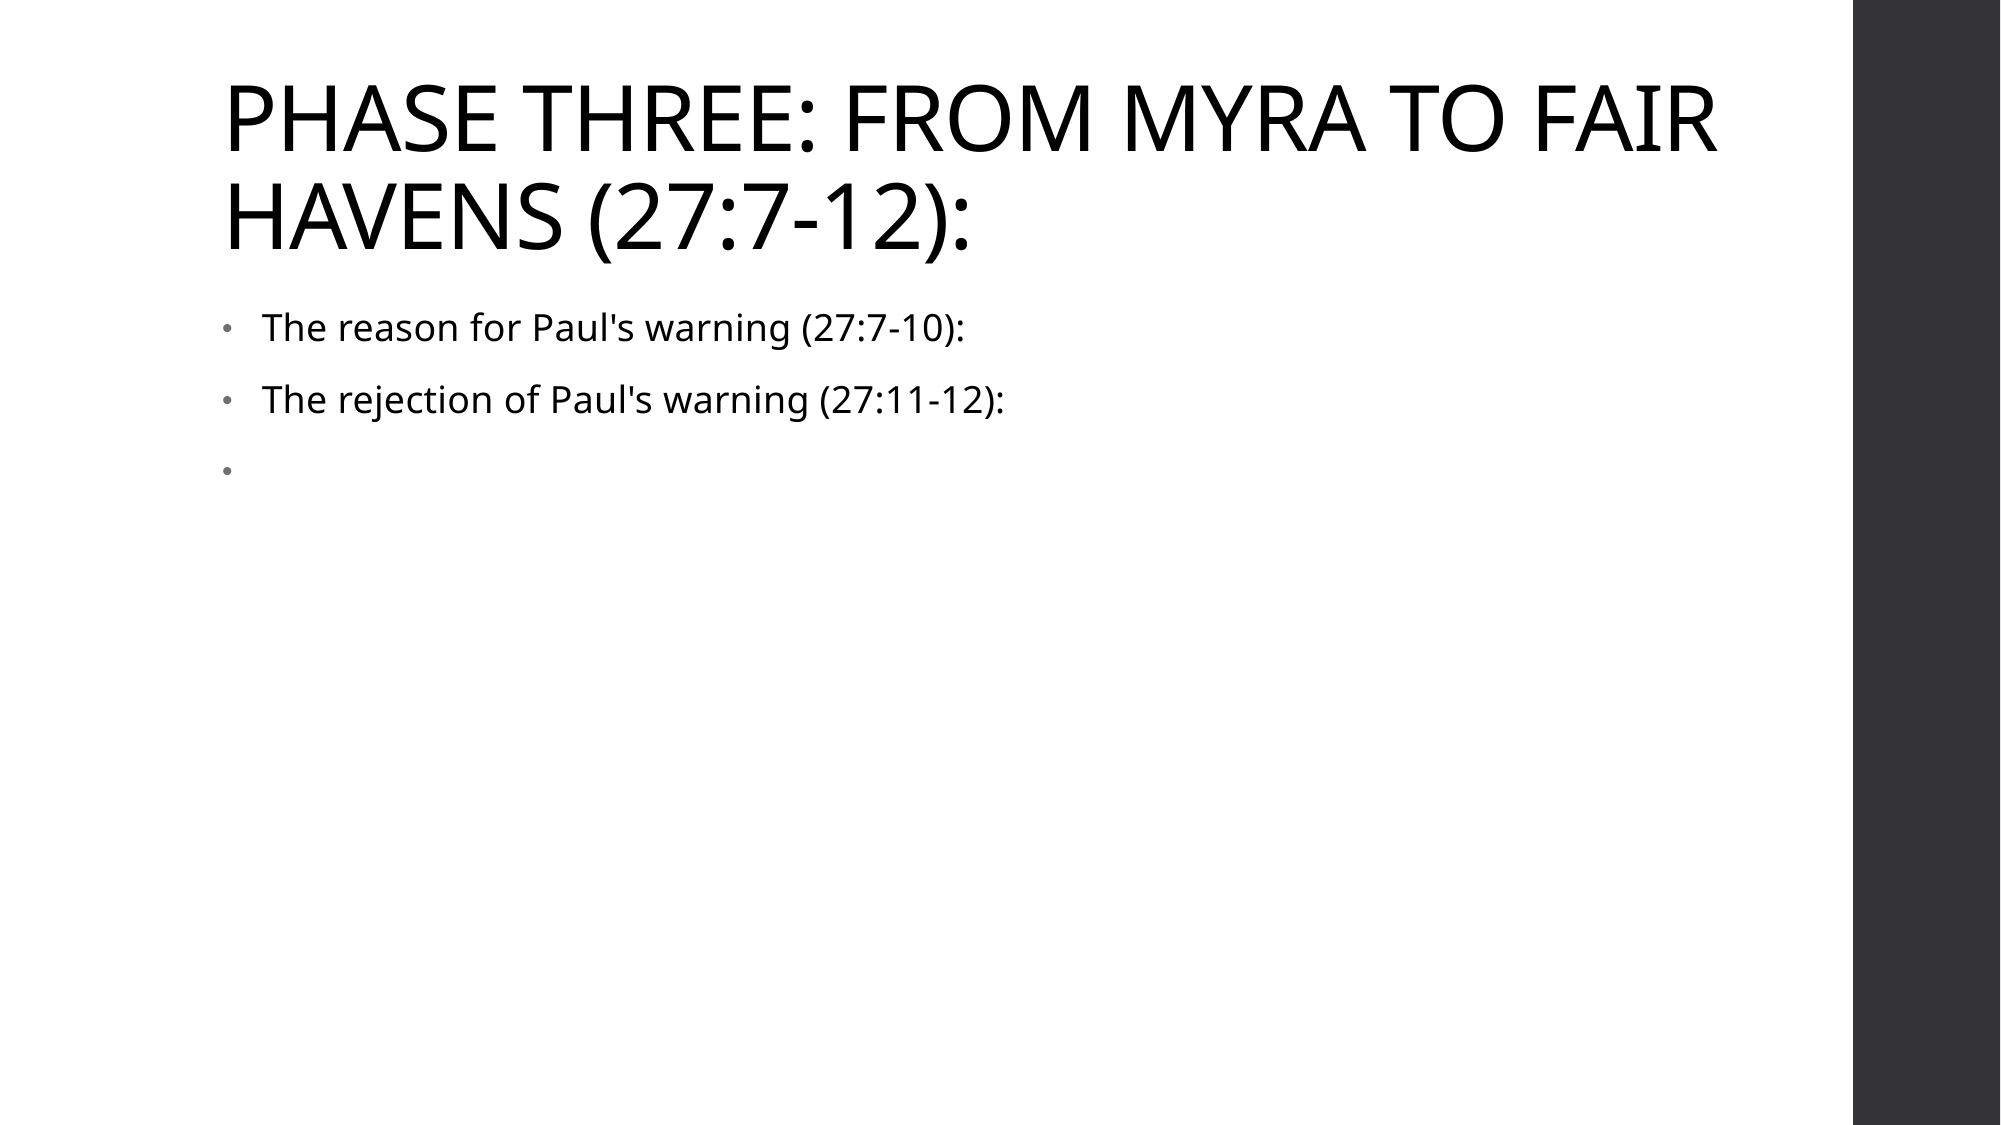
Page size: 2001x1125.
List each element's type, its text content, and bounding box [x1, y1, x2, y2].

title PHASE THREE: FROM MYRA TO FAIR HAVENS (27:7-12): [206, 60, 1797, 278]
list The reason for Paul's warning (27:7-10): The rejection of Paul's warning (27:11-12): [206, 299, 1617, 1014]
